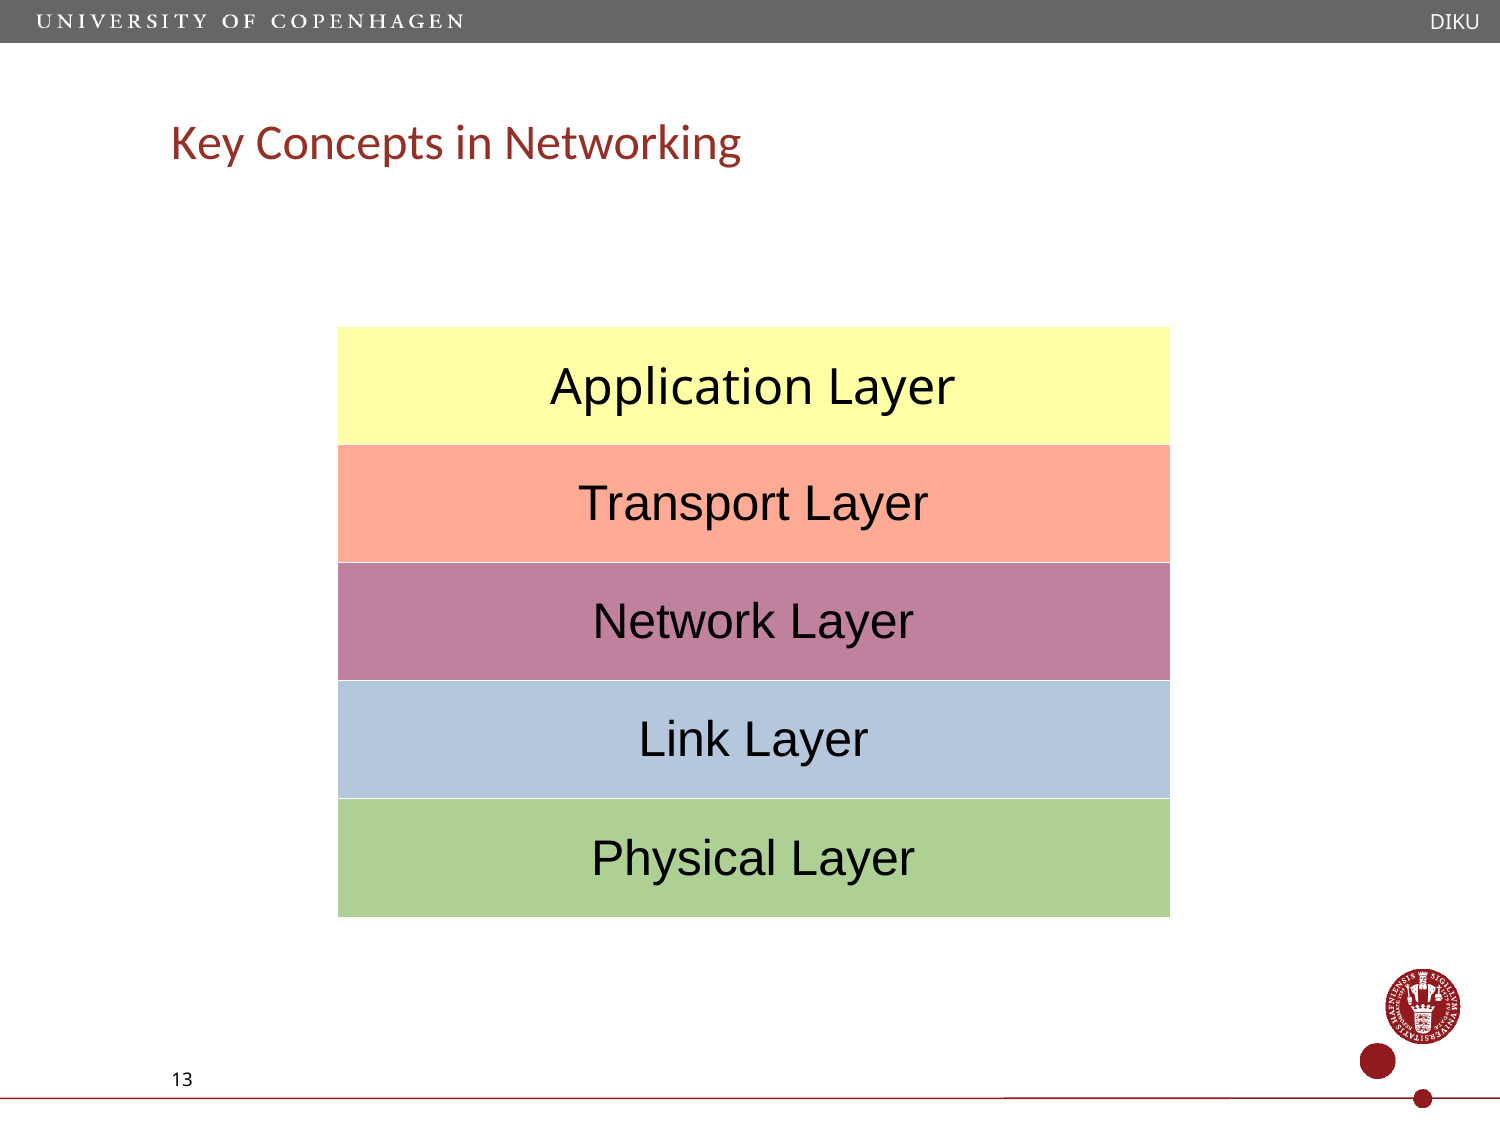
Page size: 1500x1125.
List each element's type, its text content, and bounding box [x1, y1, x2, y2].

picture [0, 910, 1500, 1122]
table_cell Link Layer [338, 681, 1170, 798]
table_header Application Layer [338, 327, 1170, 444]
text_box Key Concepts in Networking [171, 75, 1329, 171]
table_cell Physical Layer [338, 799, 1170, 917]
text_box DIKU [469, 0, 1495, 43]
table_cell Network Layer [338, 563, 1170, 680]
table_cell Transport Layer [338, 445, 1170, 562]
text_box <number> [171, 1067, 522, 1092]
